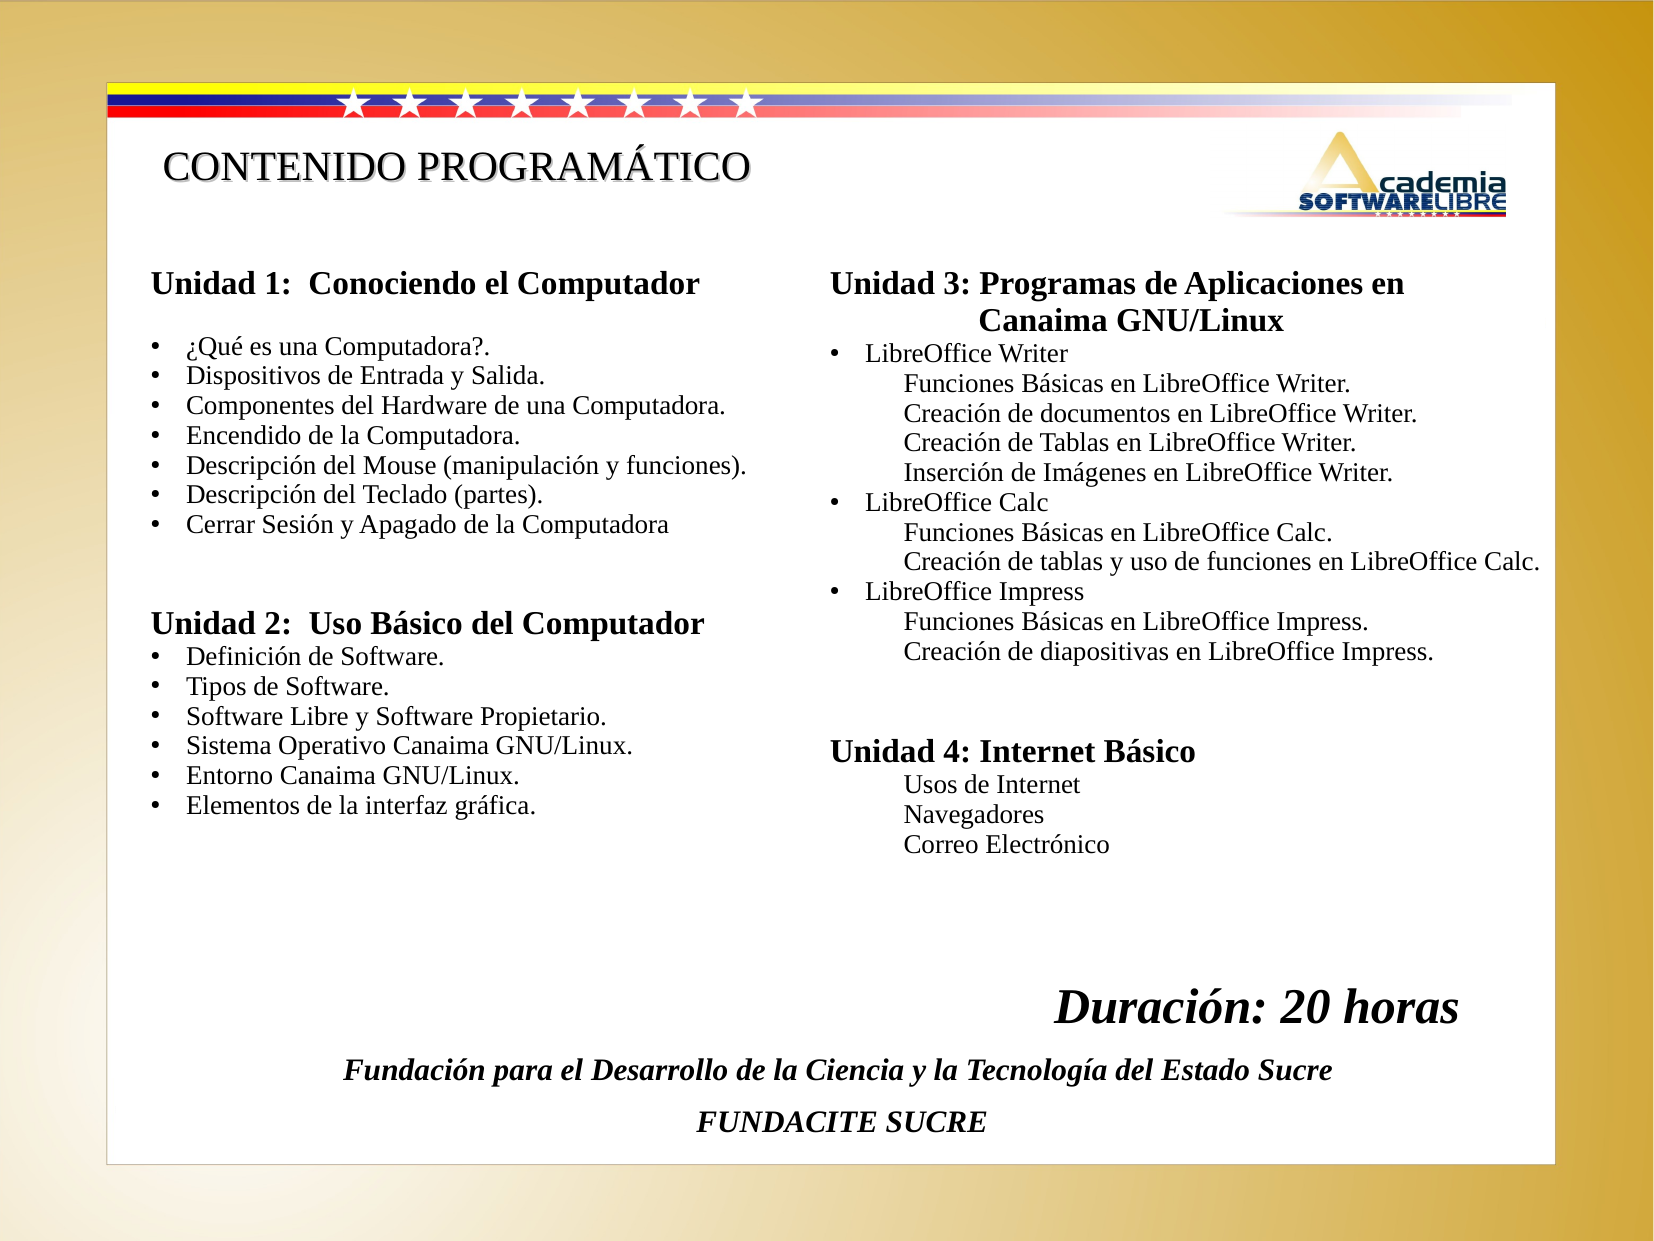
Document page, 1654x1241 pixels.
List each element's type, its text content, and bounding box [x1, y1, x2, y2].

picture [0, 0, 1654, 1241]
text_box Duración: 20 horas [1039, 971, 1524, 1043]
text_box Fundación para el Desarrollo de la Ciencia y la Tecnología del Estado Sucre FUNDACITE SUCRE [200, 1045, 1477, 1147]
text_box Unidad 1: Conociendo el Computador ¿Qué es una Computadora?. Dispositivos de Entrada y Salida. Componentes del Hardware de una Computadora. Encendido de la Computadora. Descripción del Mouse (manipulación y funciones). Descripción del Teclado (partes). Cerrar Sesión y Apagado de la Computadora Unidad 2: Uso Básico del Computador Definición de Software. Tipos de Software. Software Libre y Software Propietario. Sistema Operativo Canaima GNU/Linux. Entorno Canaima GNU/Linux. Elementos de la interfaz gráfica. [135, 182, 814, 860]
text_box Unidad 3: Programas de Aplicaciones en Canaima GNU/Linux LibreOffice Writer Funciones Básicas en LibreOffice Writer. Creación de documentos en LibreOffice Writer. Creación de Tablas en LibreOffice Writer. Inserción de Imágenes en LibreOffice Writer. LibreOffice Calc Funciones Básicas en LibreOffice Calc. Creación de tablas y uso de funciones en LibreOffice Calc. LibreOffice Impress Funciones Básicas en LibreOffice Impress. Creación de diapositivas en LibreOffice Impress. Unidad 4: Internet Básico Usos de Internet Navegadores Correo Electrónico [814, 182, 1654, 867]
text_box CONTENIDO PROGRAMÁTICO [147, 135, 768, 182]
